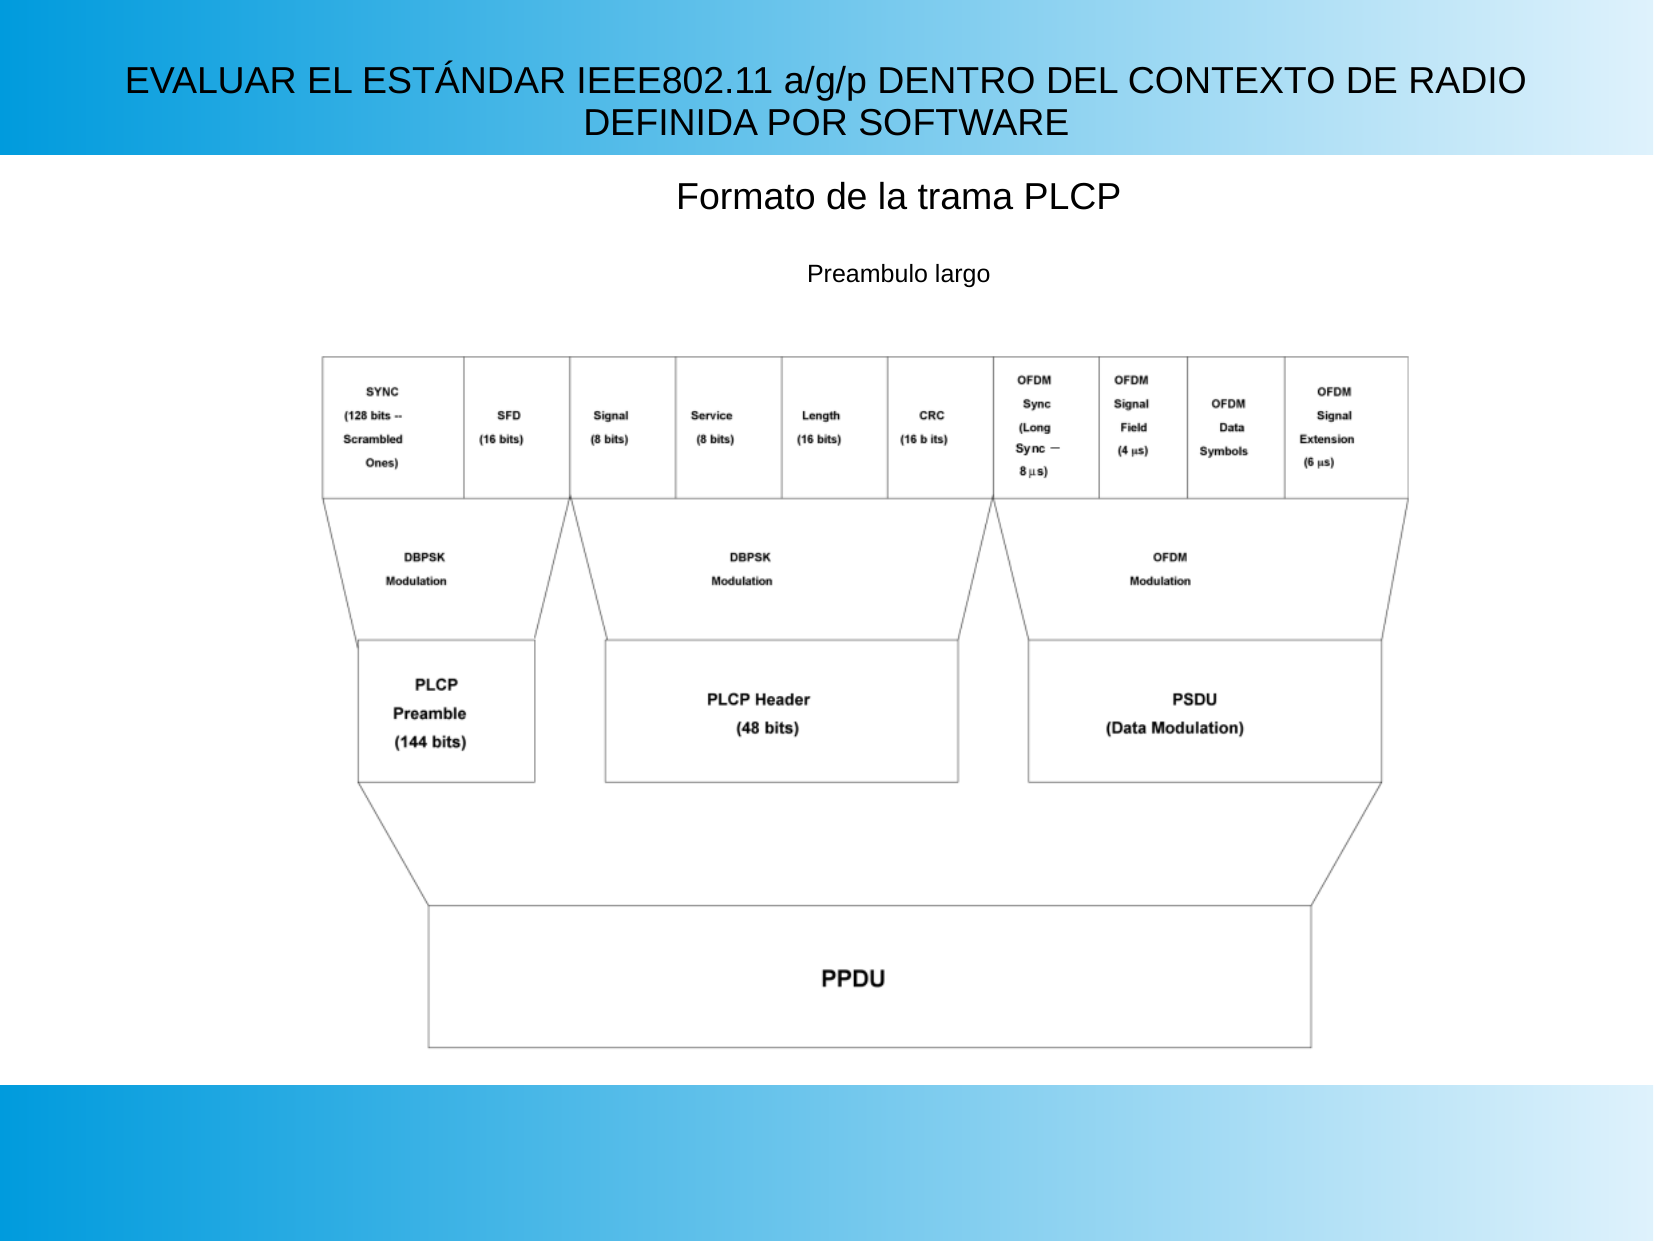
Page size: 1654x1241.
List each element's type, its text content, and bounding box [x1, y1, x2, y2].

picture [307, 343, 1433, 1063]
text_box Formato de la trama PLCP Preambulo largo [661, 168, 1137, 296]
title EVALUAR EL ESTÁNDAR IEEE802.11 a/g/p DENTRO DEL CONTEXTO DE RADIO DEFINIDA POR SOFTWARE [82, 49, 1571, 154]
